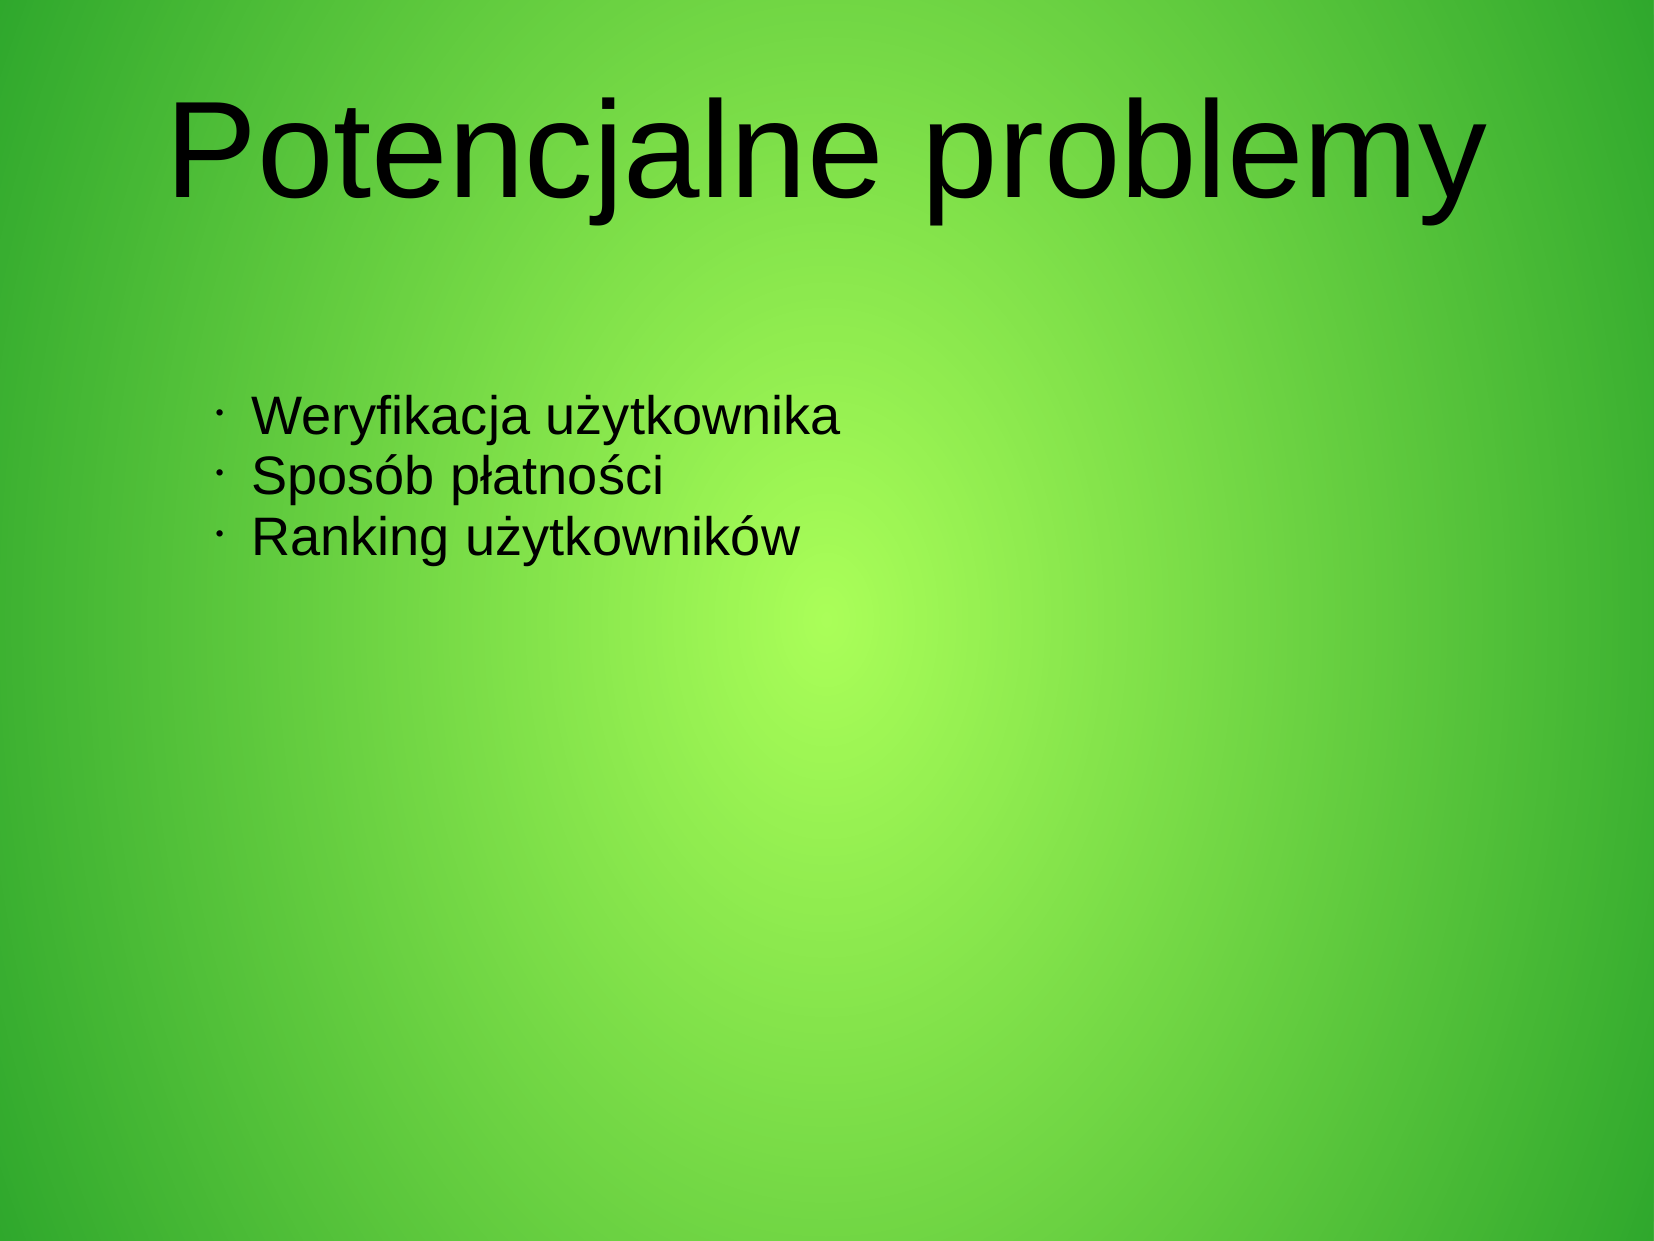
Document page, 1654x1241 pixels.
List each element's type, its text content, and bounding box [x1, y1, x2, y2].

title Potencjalne problemy [82, 47, 1571, 252]
text_box Weryfikacja użytkownika Sposób płatności Ranking użytkowników [200, 377, 1489, 576]
